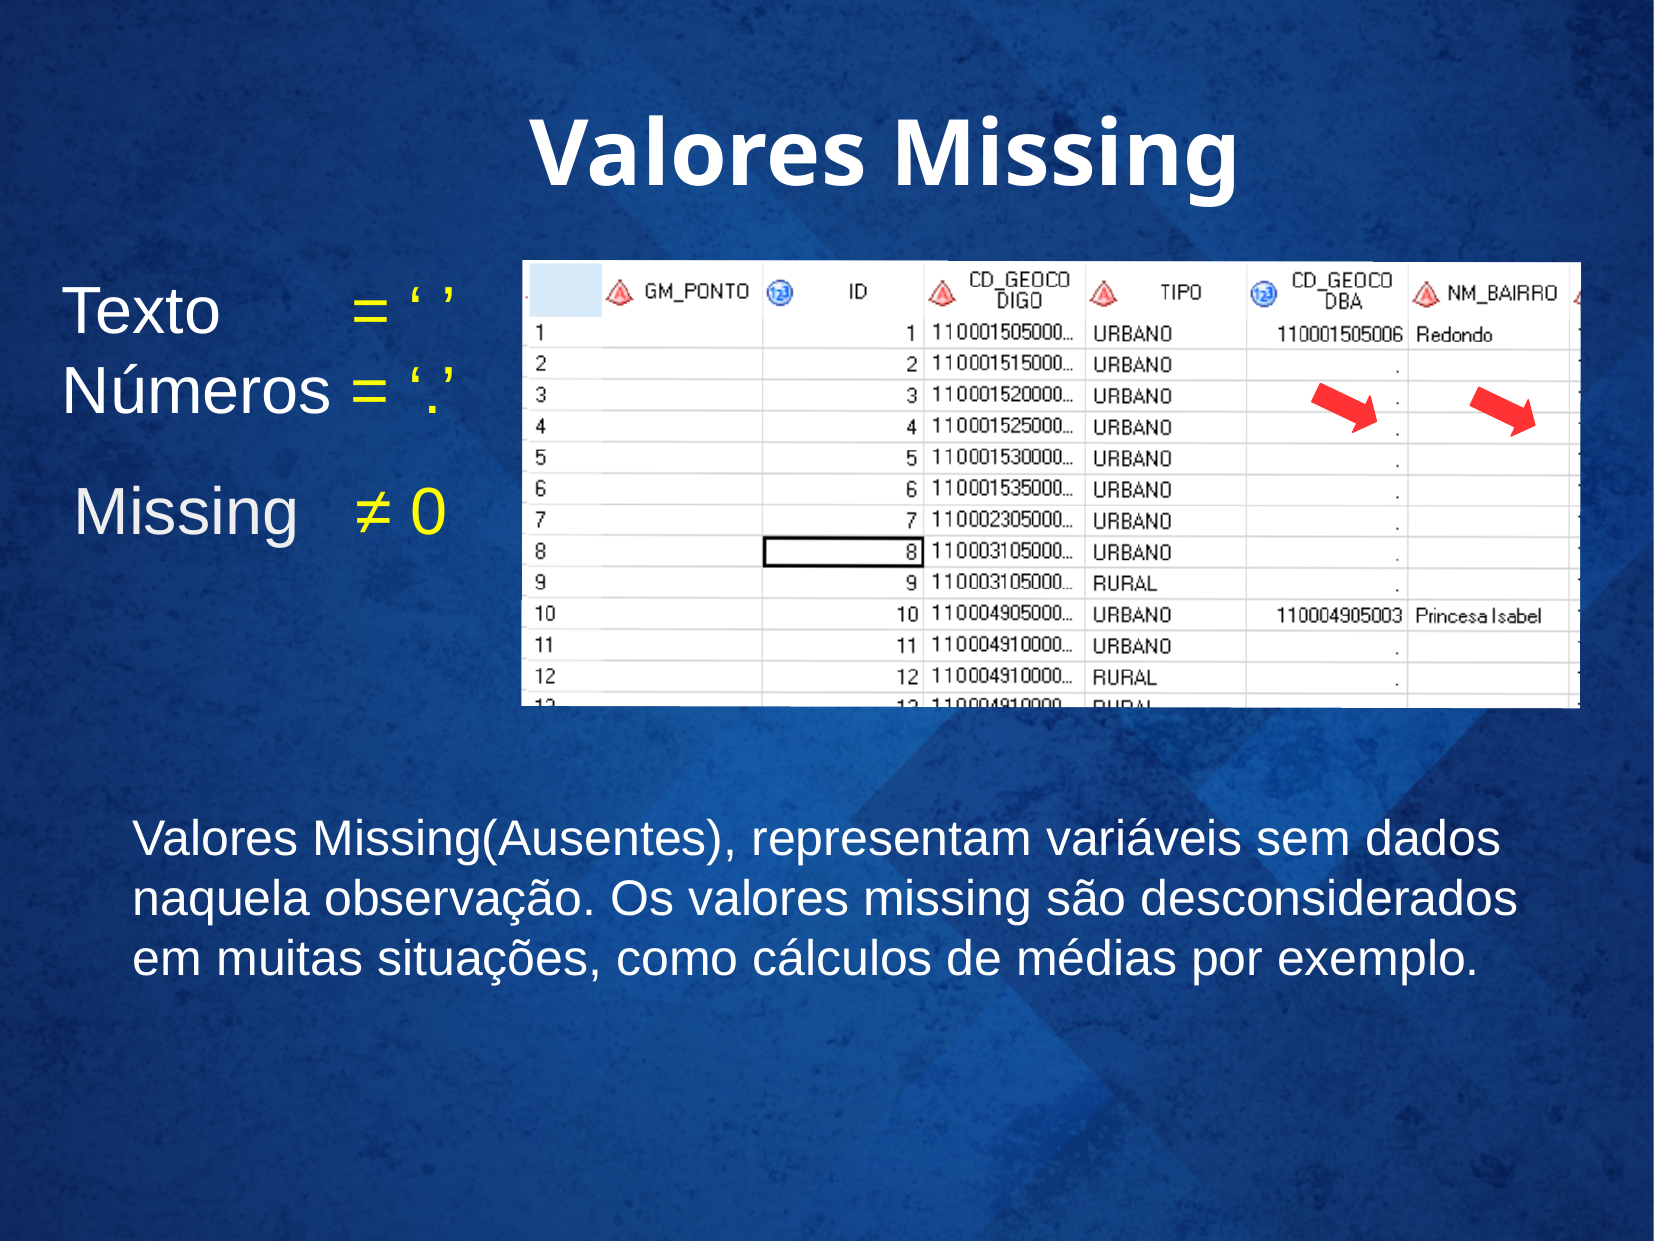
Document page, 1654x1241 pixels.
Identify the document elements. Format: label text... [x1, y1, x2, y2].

picture [0, 0, 1654, 1241]
text_box Valores Missing(Ausentes), representam variáveis sem dados naquela observação. Os valores missing são desconsiderados em muitas situações, como cálculos de médias por exemplo. [118, 798, 1559, 980]
text_box Texto = ‘ ’ Números = ‘.’ [47, 259, 472, 423]
text_box Missing ≠ 0 [58, 460, 484, 549]
text_box [1470, 387, 1535, 436]
text_box [1311, 383, 1377, 433]
text_box Valores Missing [236, 37, 1535, 260]
